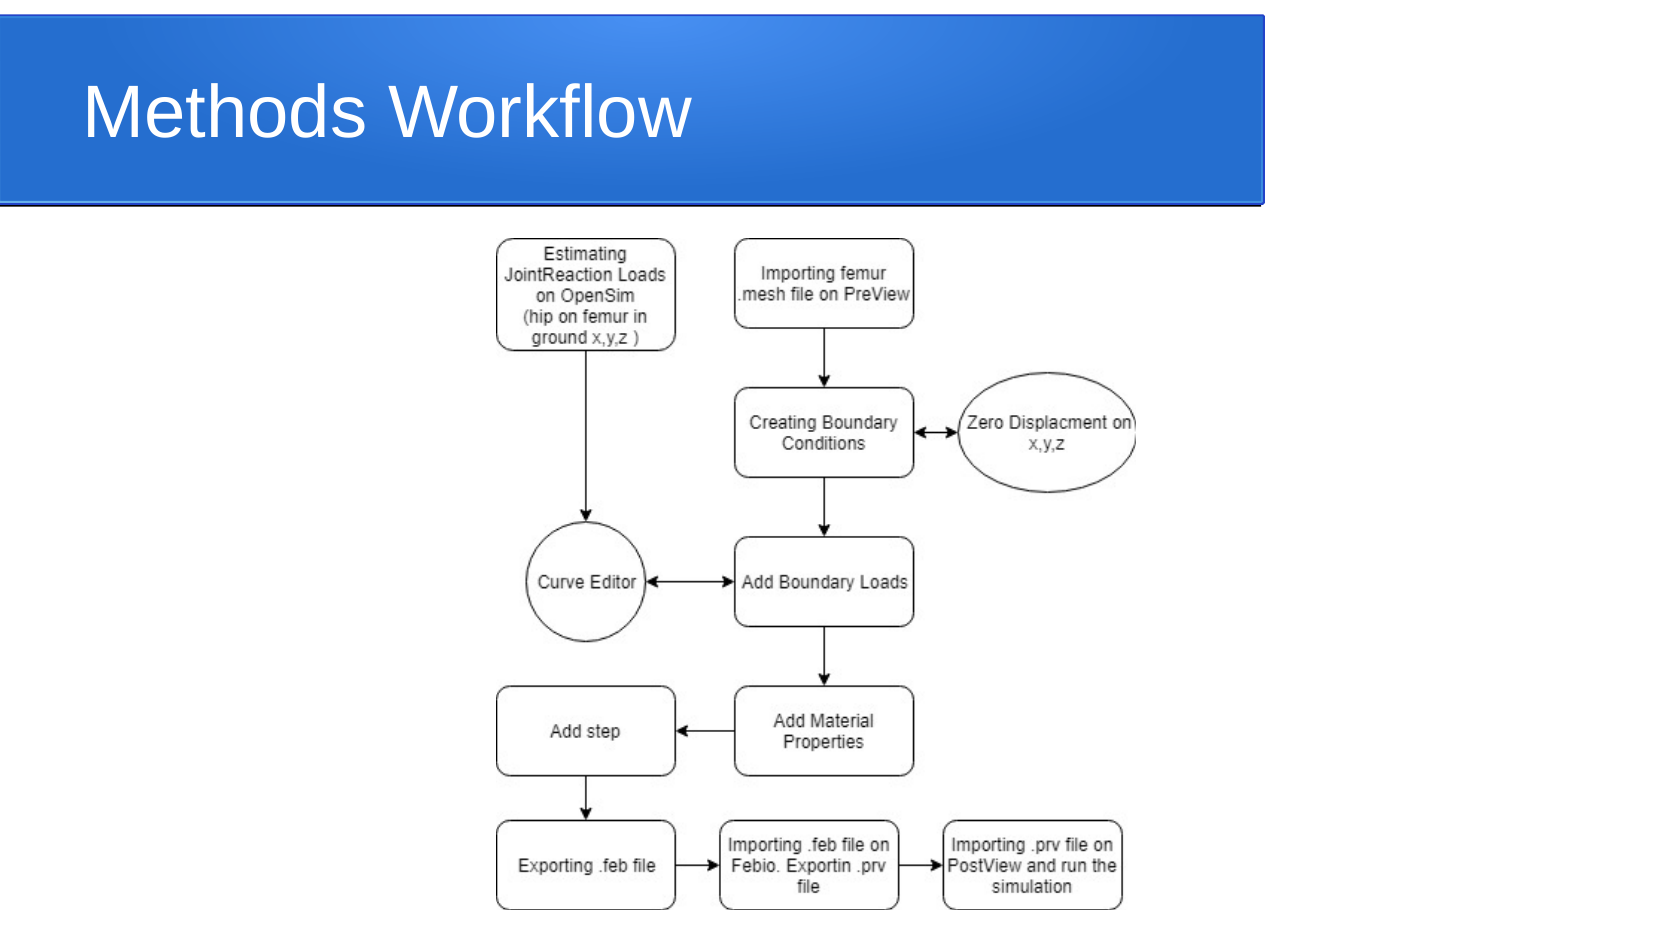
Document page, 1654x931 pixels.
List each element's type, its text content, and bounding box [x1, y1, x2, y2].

title Methods Workflow [82, 35, 1235, 189]
picture [496, 238, 1136, 910]
